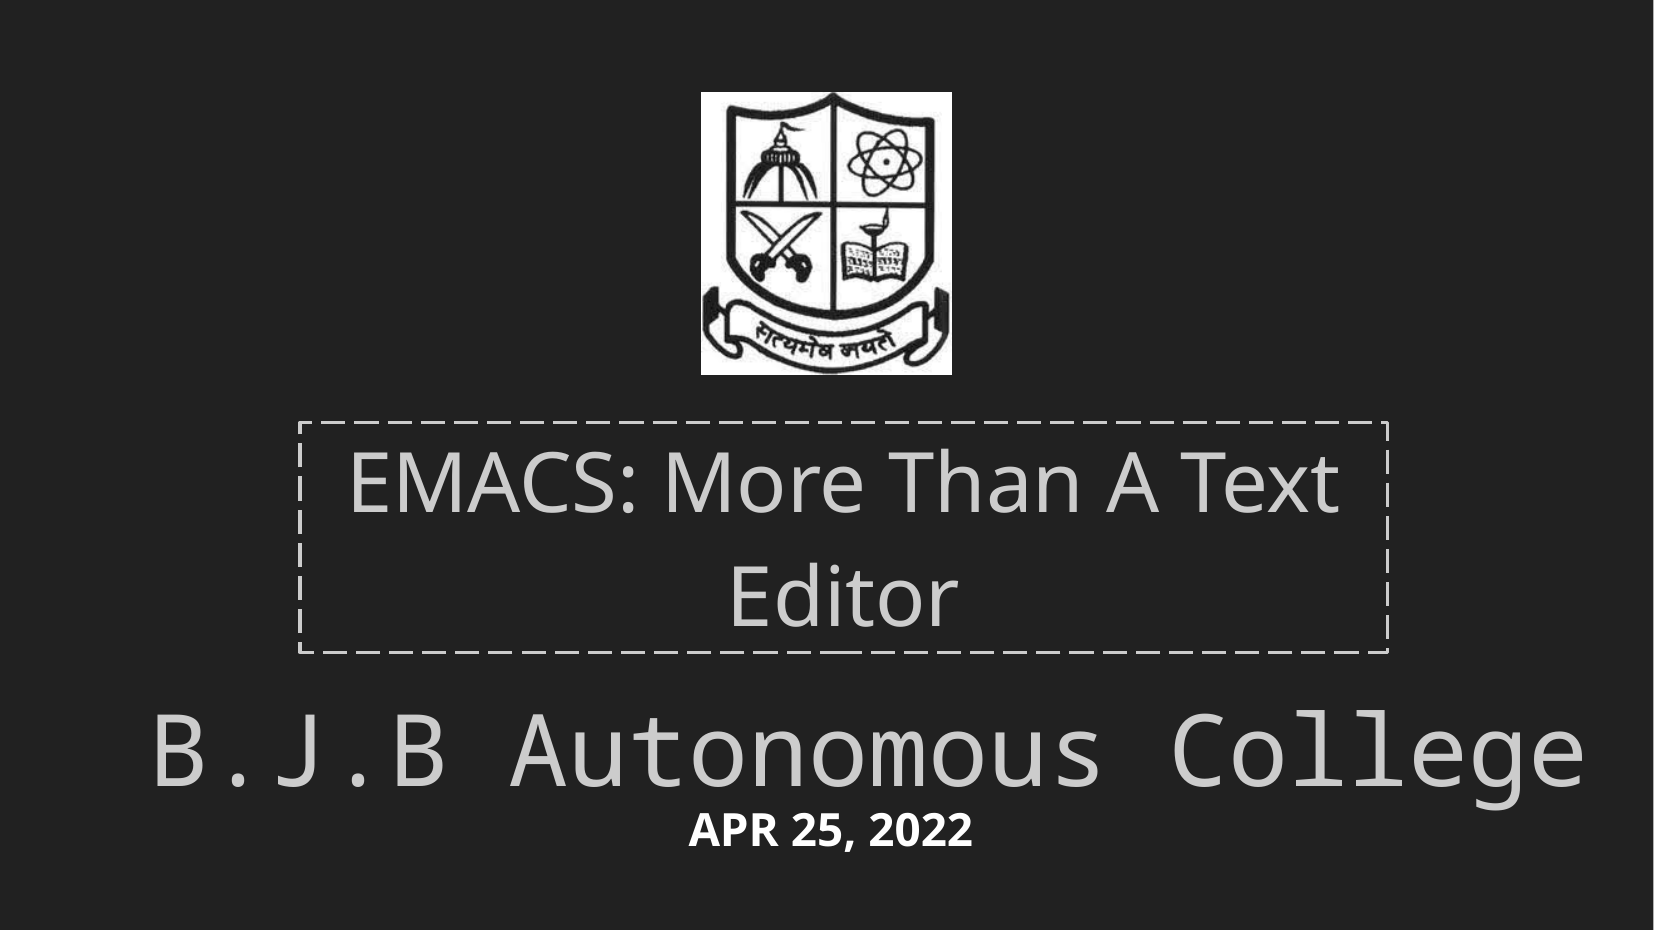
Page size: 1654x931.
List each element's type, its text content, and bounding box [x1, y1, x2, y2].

title EMACS: More Than A Text Editor [300, 474, 1388, 601]
text_box APR 25, 2022 [673, 826, 1013, 863]
picture [701, 92, 952, 376]
title B.J.B Autonomous College [124, 669, 1613, 826]
